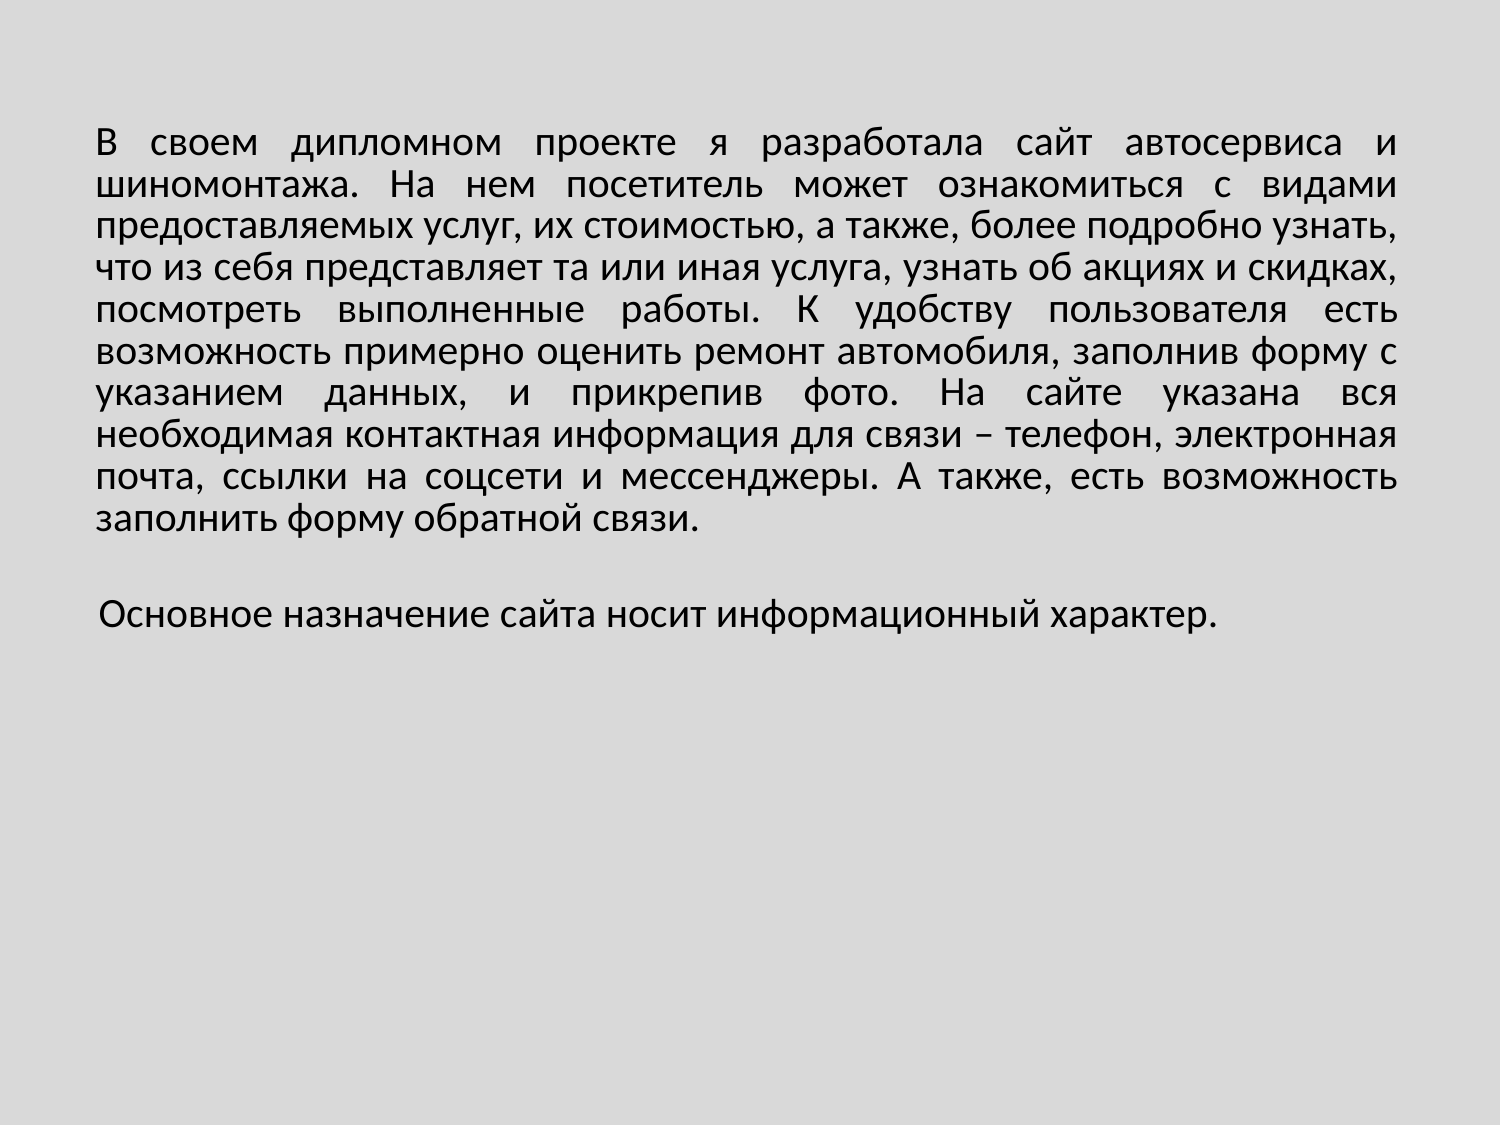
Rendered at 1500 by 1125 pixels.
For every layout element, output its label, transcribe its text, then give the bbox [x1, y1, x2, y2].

text_box В своем дипломном проекте я разработала сайт автосервиса и шиномонтажа. На нем посетитель может ознакомиться с видами предоставляемых услуг, их стоимостью, а также, более подробно узнать, что из себя представляет та или иная услуга, узнать об акциях и скидках, посмотреть выполненные работы. К удобству пользователя есть возможность примерно оценить ремонт автомобиля, заполнив форму с указанием данных, и прикрепив фото. На сайте указана вся необходимая контактная информация для связи – телефон, электронная почта, ссылки на соцсети и мессенджеры. А также, есть возможность заполнить форму обратной связи. Основное назначение сайта носит информационный характер. [5, 116, 1489, 758]
